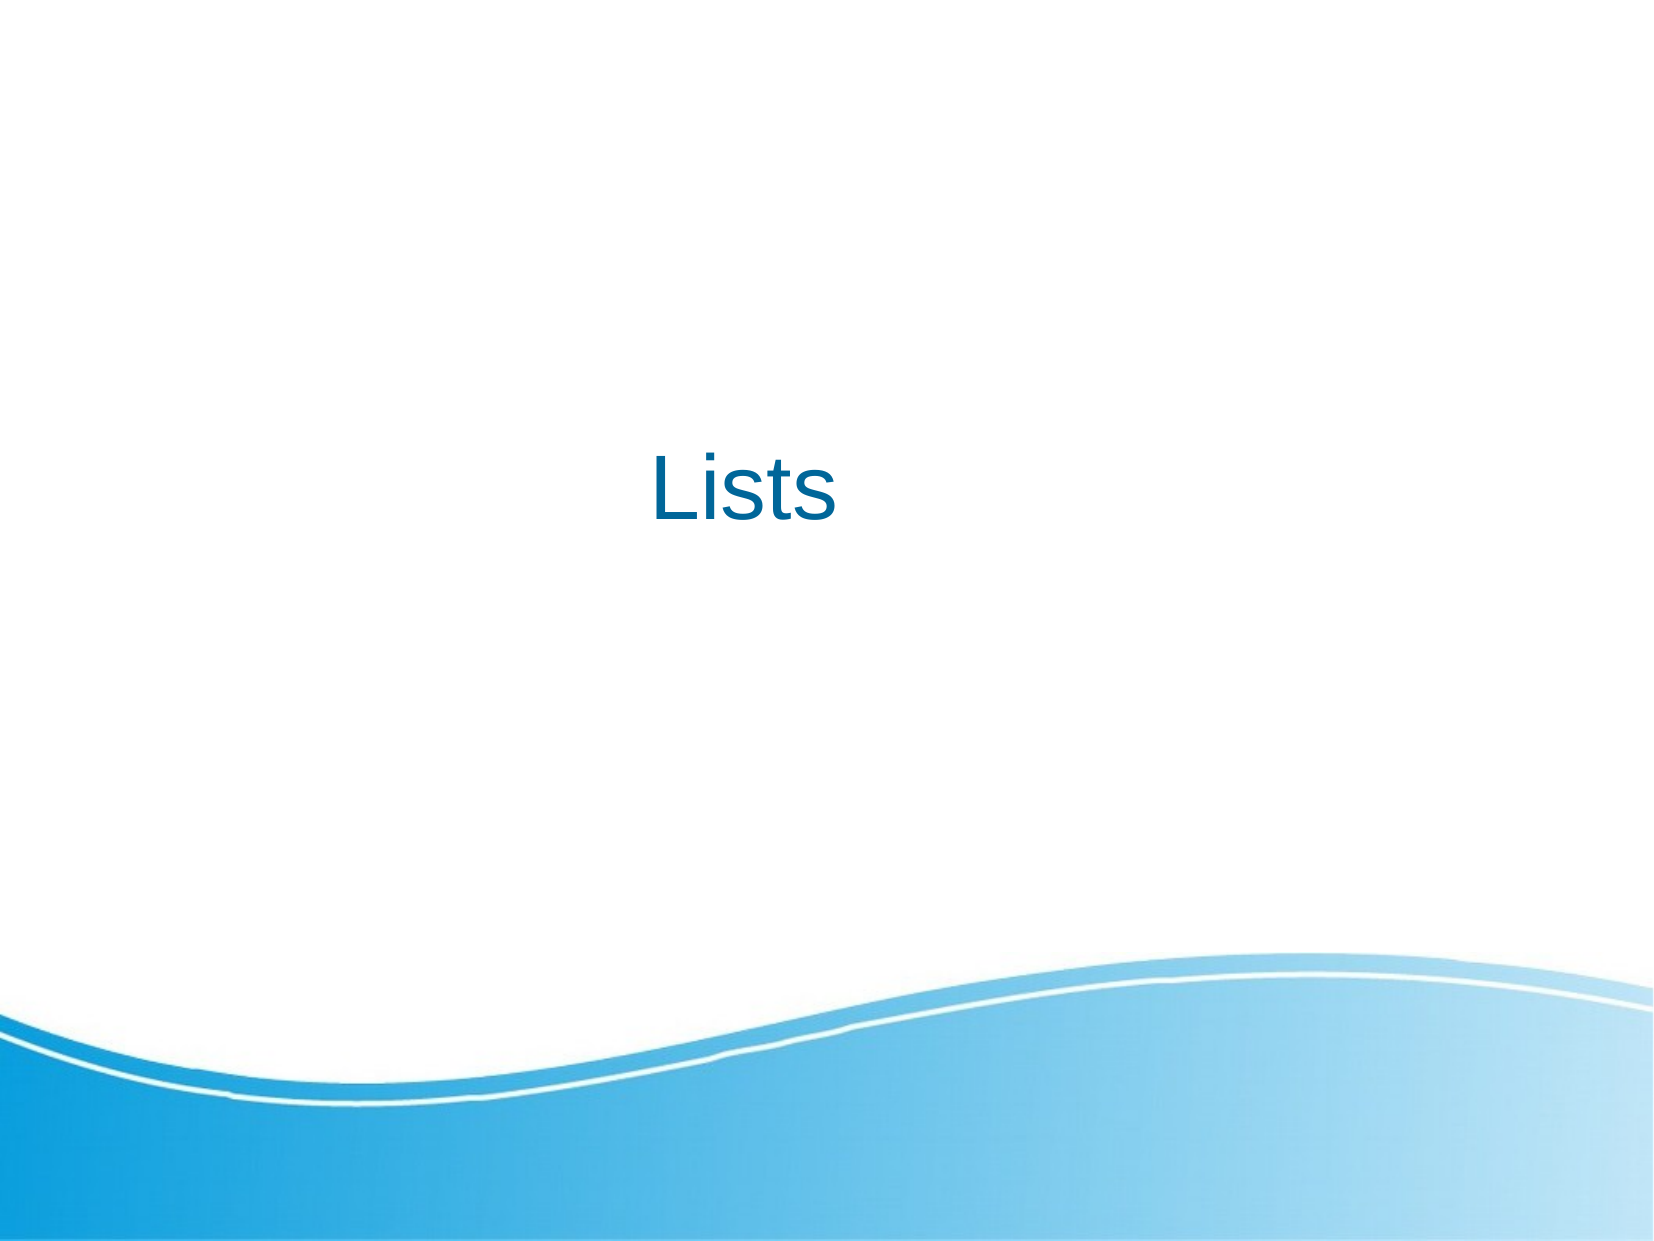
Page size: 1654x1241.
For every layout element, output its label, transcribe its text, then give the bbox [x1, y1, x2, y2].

picture [0, 952, 1654, 1241]
title Lists [0, 384, 1489, 592]
